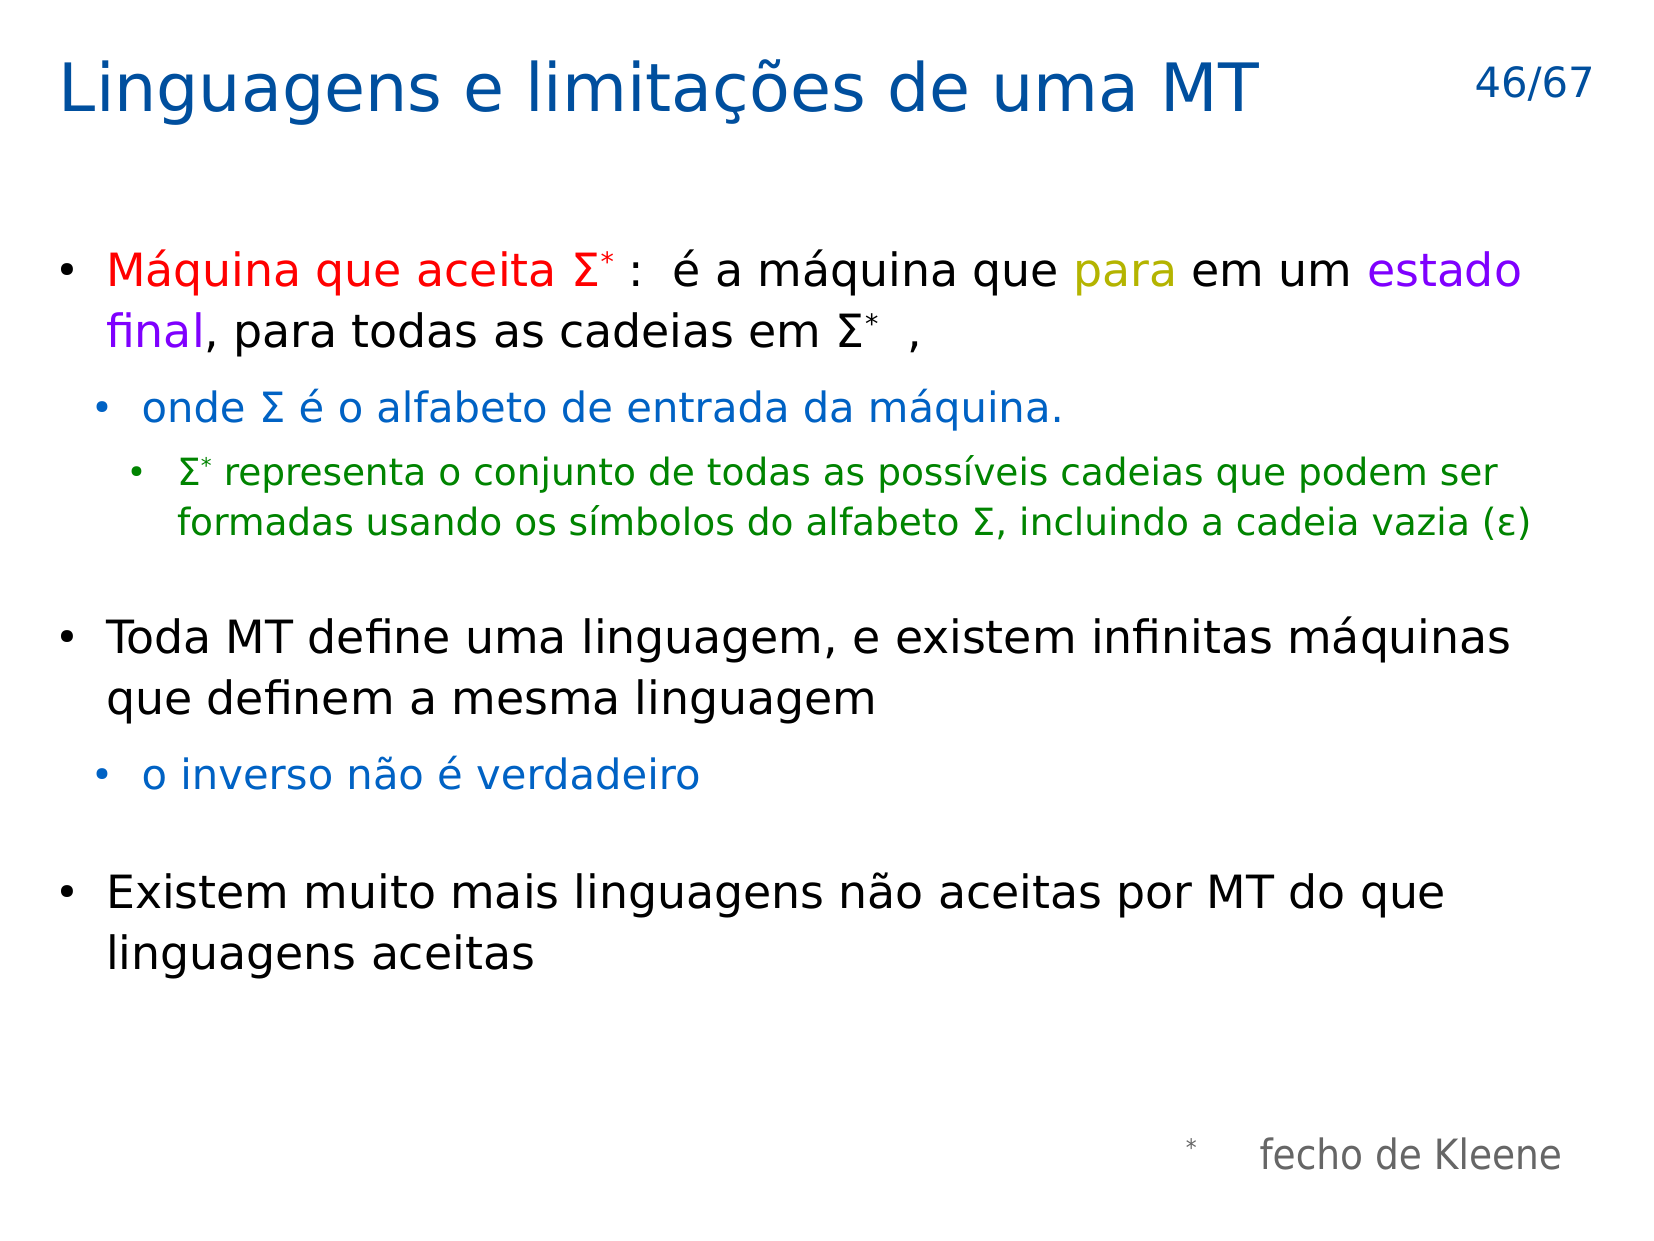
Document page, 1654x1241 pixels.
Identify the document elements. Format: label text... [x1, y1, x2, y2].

title Linguagens e limitações de uma MT [59, 29, 1625, 148]
text_box * fecho de Kleene [1171, 1123, 1595, 1187]
list Máquina que aceita Σ* : é a máquina que para em um estado final, para todas as cadeias em Σ* , onde Σ é o alfabeto de entrada da máquina. Σ* representa o conjunto de todas as possíveis cadeias que podem ser formadas usando os símbolos do alfabeto Σ, incluindo a cadeia vazia (ε) Toda MT define uma linguagem, e existem infinitas máquinas que definem a mesma linguagem o inverso não é verdadeiro Existem muito mais linguagens não aceitas por MT do que linguagens aceitas [59, 236, 1595, 1211]
